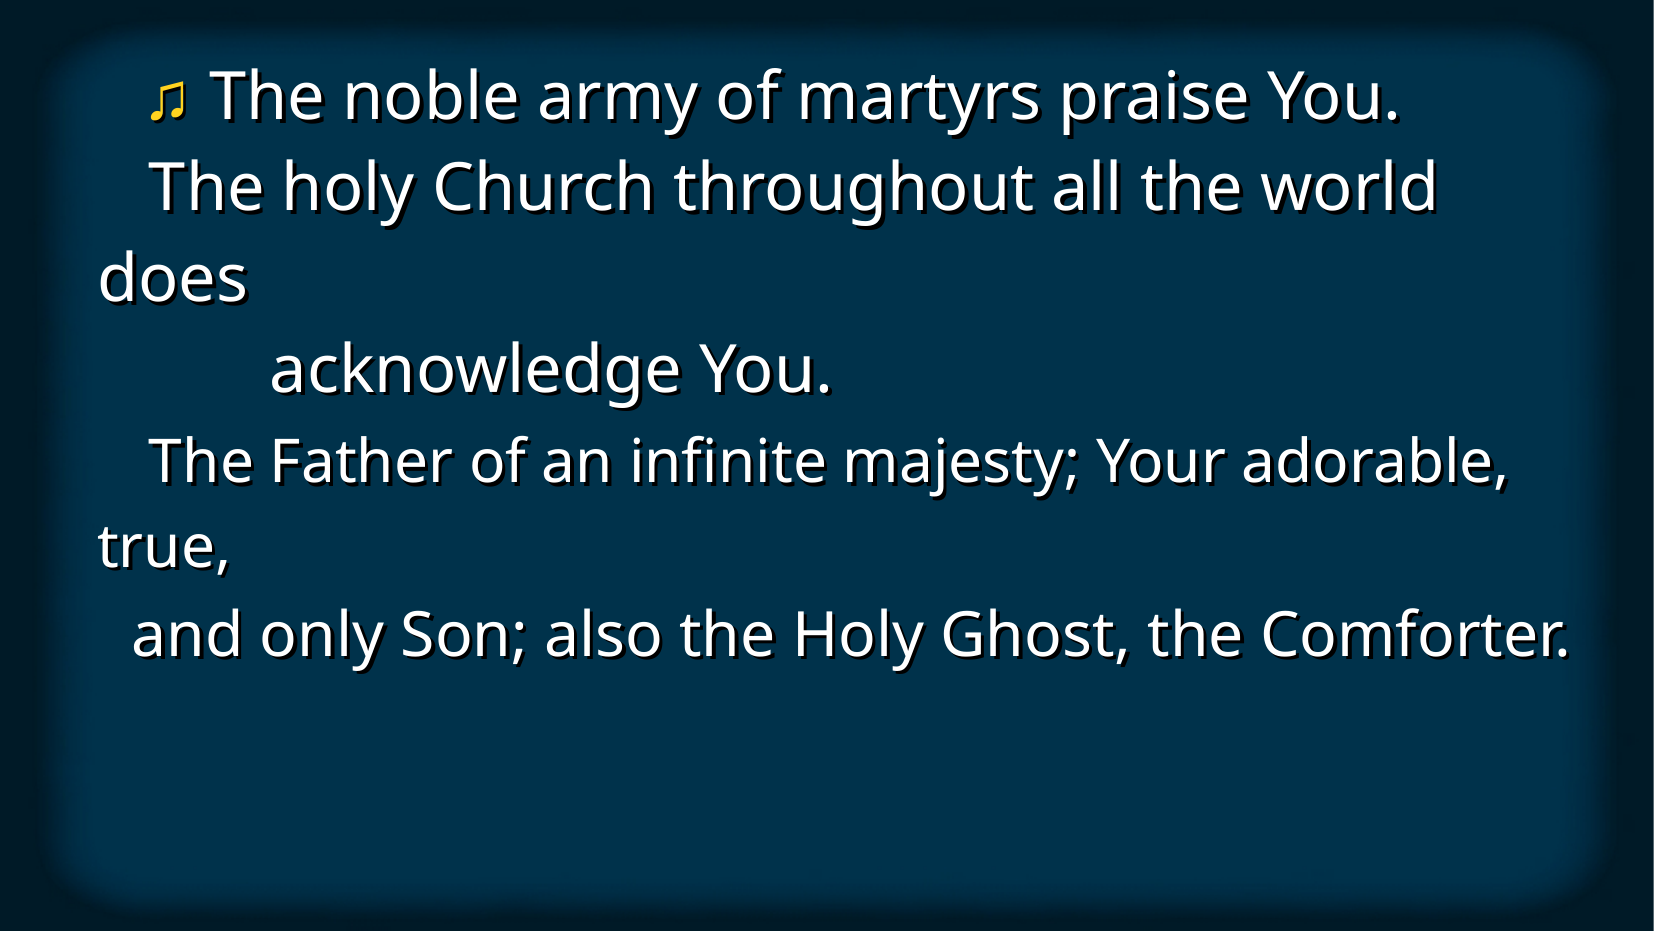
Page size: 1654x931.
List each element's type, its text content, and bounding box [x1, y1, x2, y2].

picture [0, 0, 1654, 931]
text_box ♫ The noble army of martyrs praise You. The holy Church throughout all the world does acknowledge You. The Father of an infinite majesty; Your adorable, true, and only Son; also the Holy Ghost, the Comforter. [45, 41, 1606, 526]
